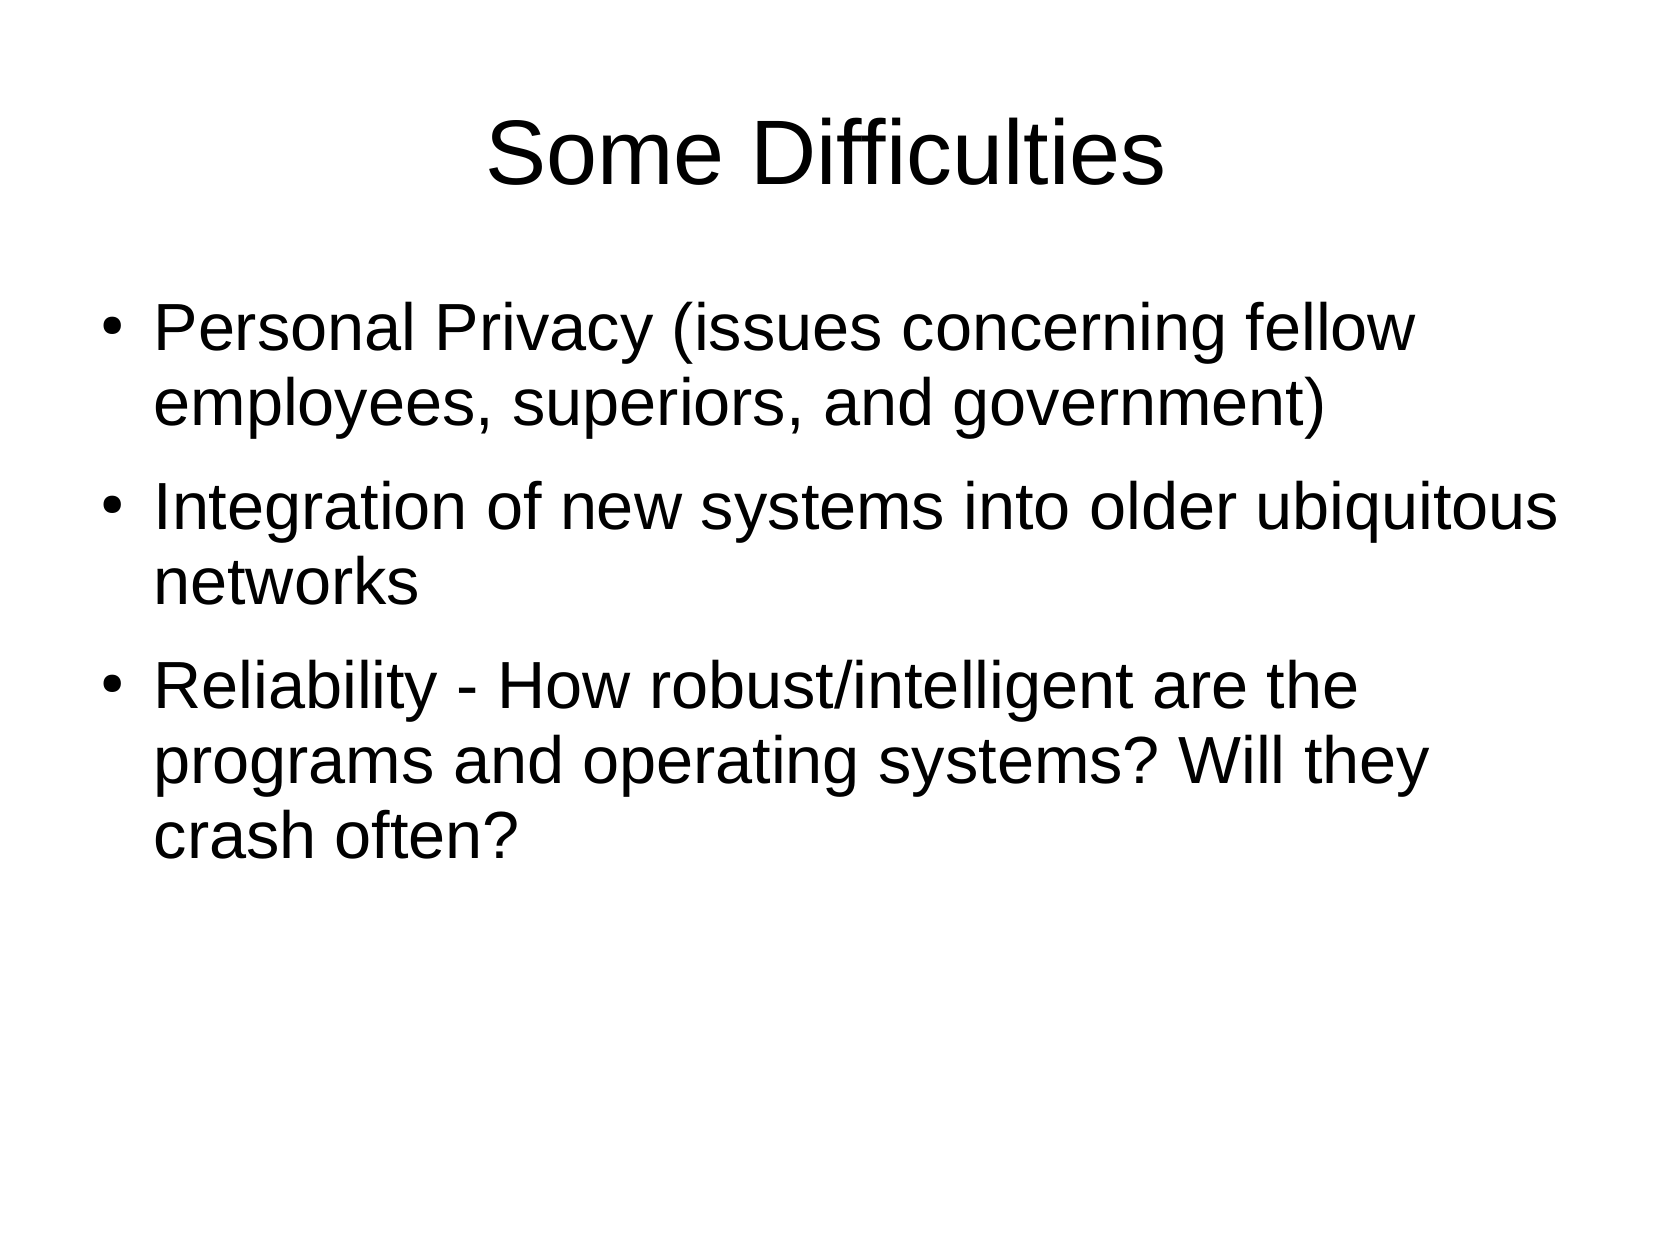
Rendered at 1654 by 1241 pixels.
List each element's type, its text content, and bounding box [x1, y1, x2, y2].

title Some Difficulties [82, 49, 1571, 257]
list Personal Privacy (issues concerning fellow employees, superiors, and government) Integration of new systems into older ubiquitous networks Reliability - How robust/intelligent are the programs and operating systems? Will they crash often? [82, 290, 1571, 1010]
